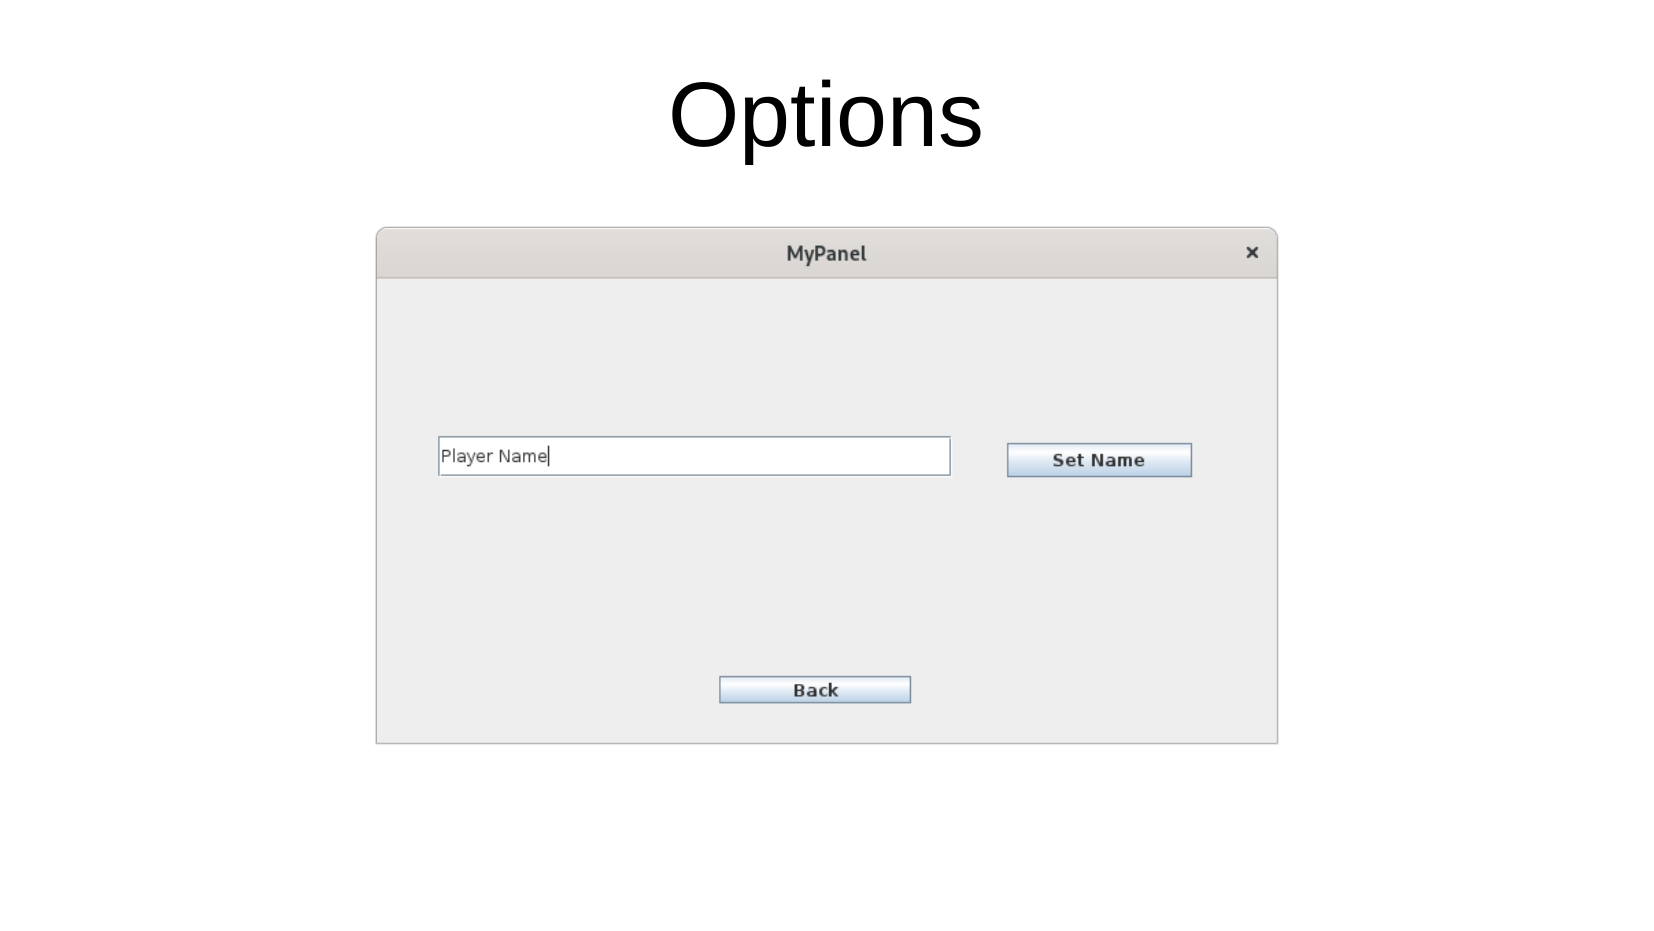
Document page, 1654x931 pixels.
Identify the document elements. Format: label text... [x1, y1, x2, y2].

picture [363, 217, 1291, 758]
title Options [82, 37, 1571, 193]
